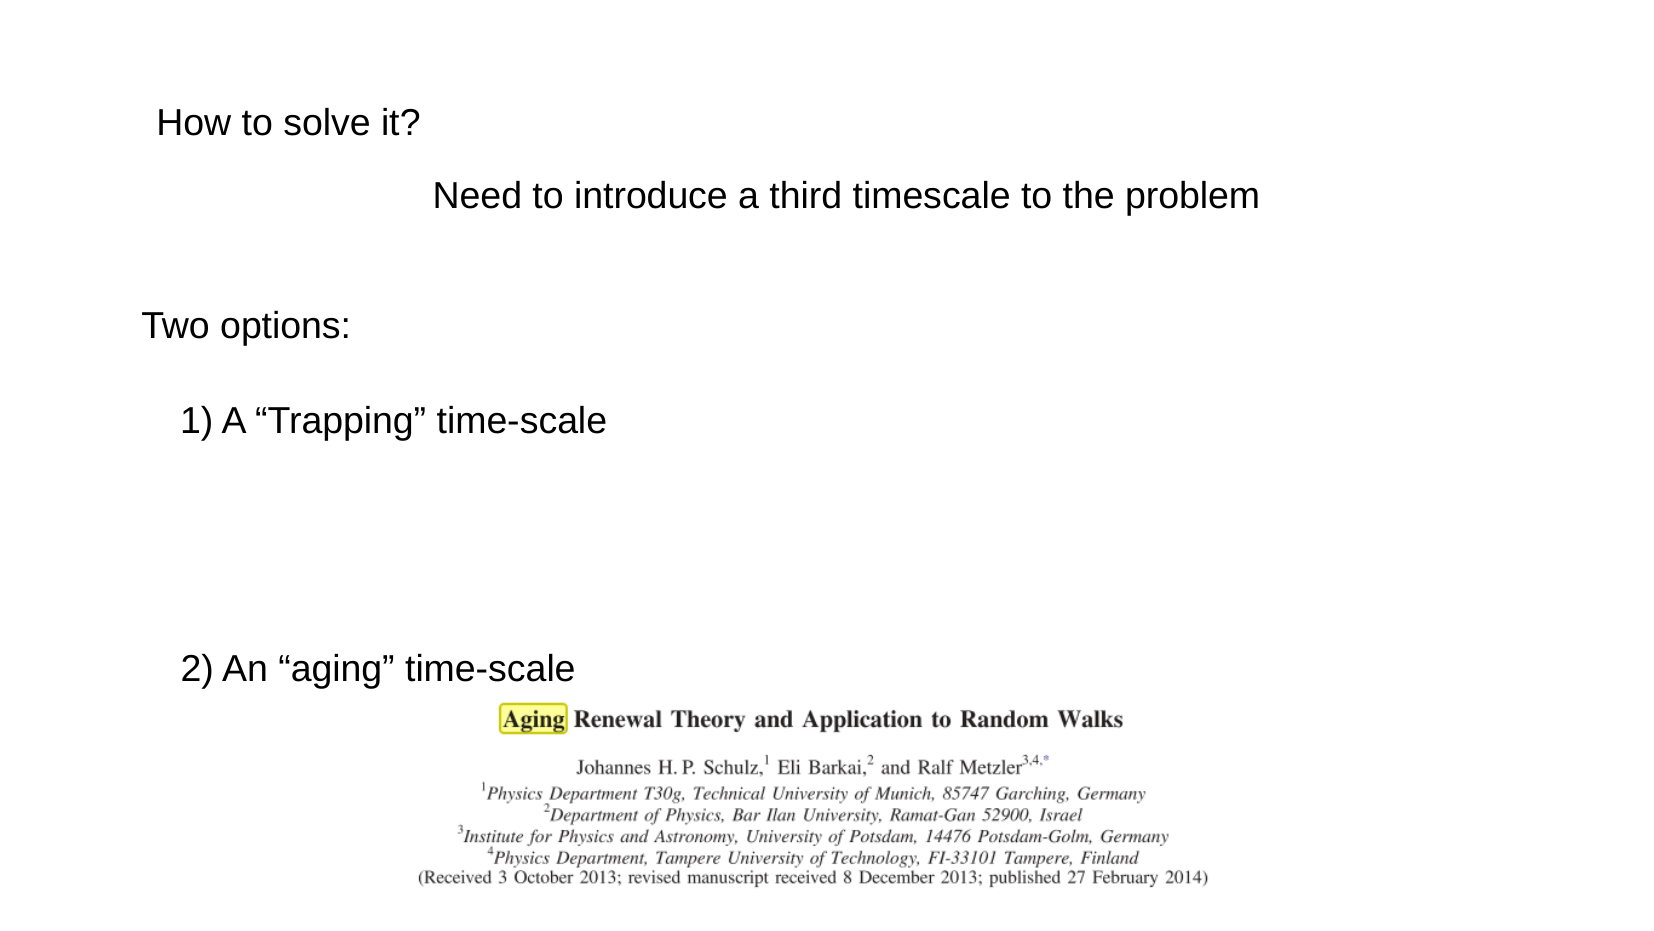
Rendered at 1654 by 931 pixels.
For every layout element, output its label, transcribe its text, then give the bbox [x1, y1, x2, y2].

picture [401, 696, 1241, 898]
text_box How to solve it? [141, 94, 436, 152]
text_box Need to introduce a third timescale to the problem [417, 167, 1276, 225]
text_box 1) A “Trapping” time-scale [165, 392, 623, 449]
text_box 2) An “aging” time-scale [165, 640, 591, 697]
text_box Two options: [126, 297, 367, 355]
